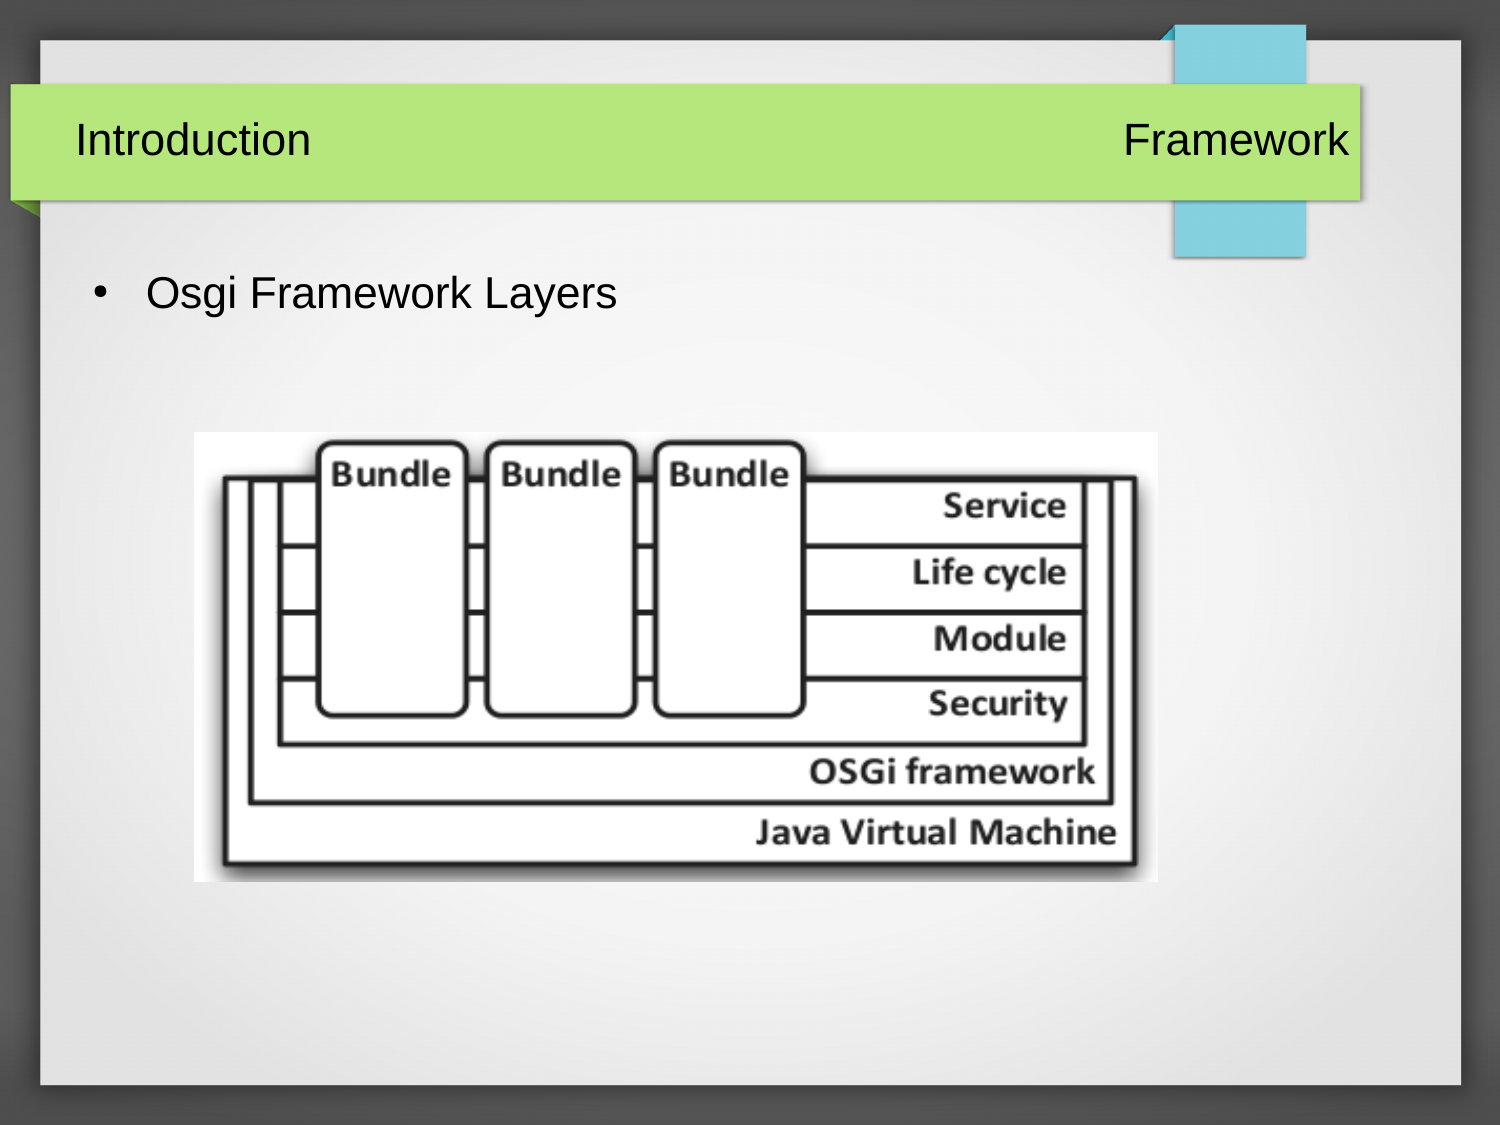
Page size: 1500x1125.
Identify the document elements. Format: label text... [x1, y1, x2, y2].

list Osgi Framework Layers [75, 267, 1426, 921]
title Introduction Framework [75, 85, 1359, 193]
picture [0, 0, 1500, 1125]
